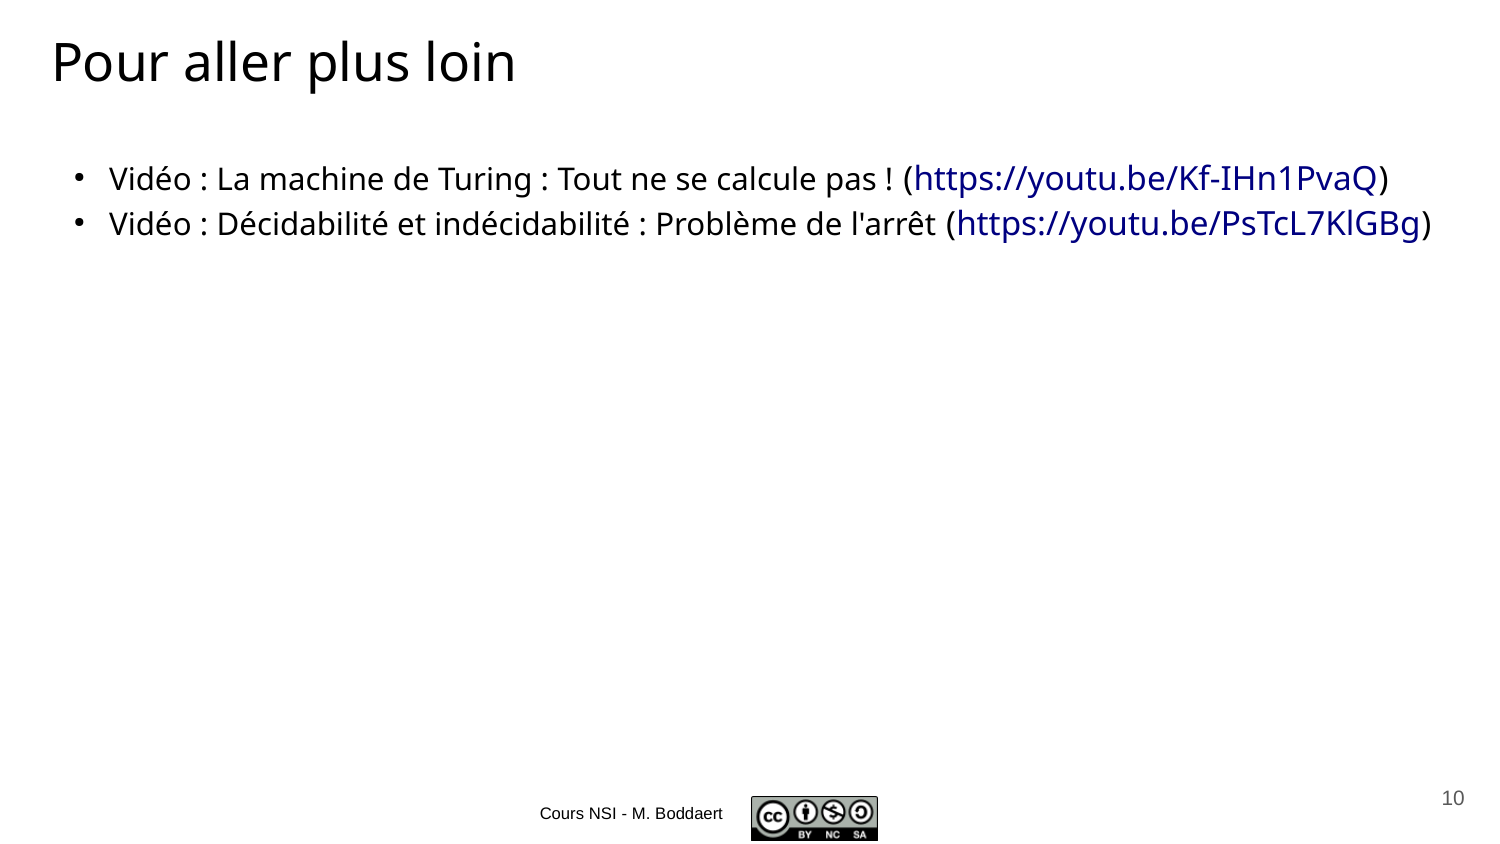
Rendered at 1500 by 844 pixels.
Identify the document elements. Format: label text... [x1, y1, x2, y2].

slide_number <numéro> [1389, 764, 1480, 830]
title Pour aller plus loin [51, 13, 1449, 108]
picture [751, 796, 878, 841]
text_box Vidéo : La machine de Turing : Tout ne se calcule pas ! (https://youtu.be/Kf-IHn1PvaQ) Vidéo : Décidabilité et indécidabilité : Problème de l'arrêt (https://youtu.be/PsTcL7KlGBg) [59, 147, 1447, 705]
